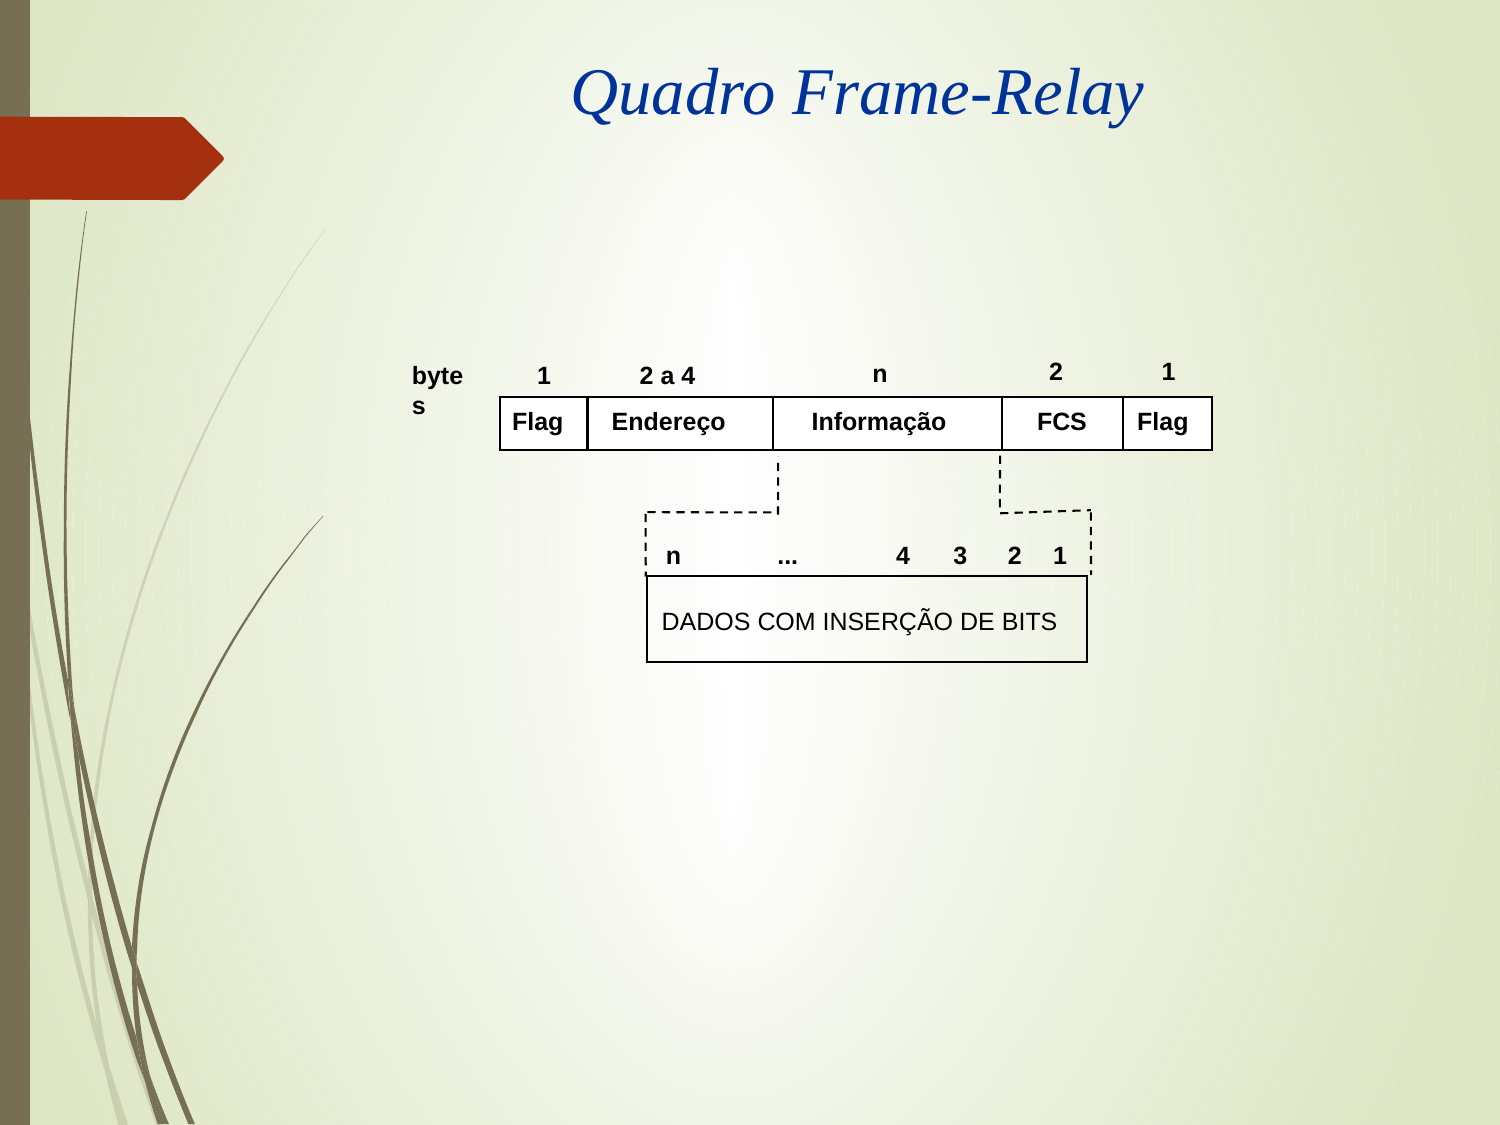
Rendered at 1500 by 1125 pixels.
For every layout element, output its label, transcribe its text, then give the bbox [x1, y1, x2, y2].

text_box 2 [996, 533, 1034, 575]
text_box 4 [884, 533, 923, 575]
text_box 1 [525, 353, 564, 396]
text_box Flag [500, 399, 576, 442]
text_box Endereço [599, 399, 738, 442]
text_box n [860, 351, 900, 394]
text_box Flag [1125, 399, 1201, 442]
text_box bytes [399, 353, 489, 396]
text_box Quadro Frame-Relay [555, 39, 1162, 136]
text_box DADOS COM INSERÇÃO DE BITS [649, 599, 1078, 642]
text_box 2 [1037, 349, 1076, 392]
text_box 3 [941, 533, 980, 575]
text_box ... [765, 533, 811, 575]
text_box 1 [1041, 533, 1080, 575]
text_box [499, 396, 1213, 450]
text_box n [653, 533, 694, 575]
text_box 2 a 4 [627, 353, 708, 396]
text_box Informação [799, 399, 959, 442]
text_box FCS [1025, 399, 1100, 442]
text_box 1 [1149, 349, 1188, 392]
